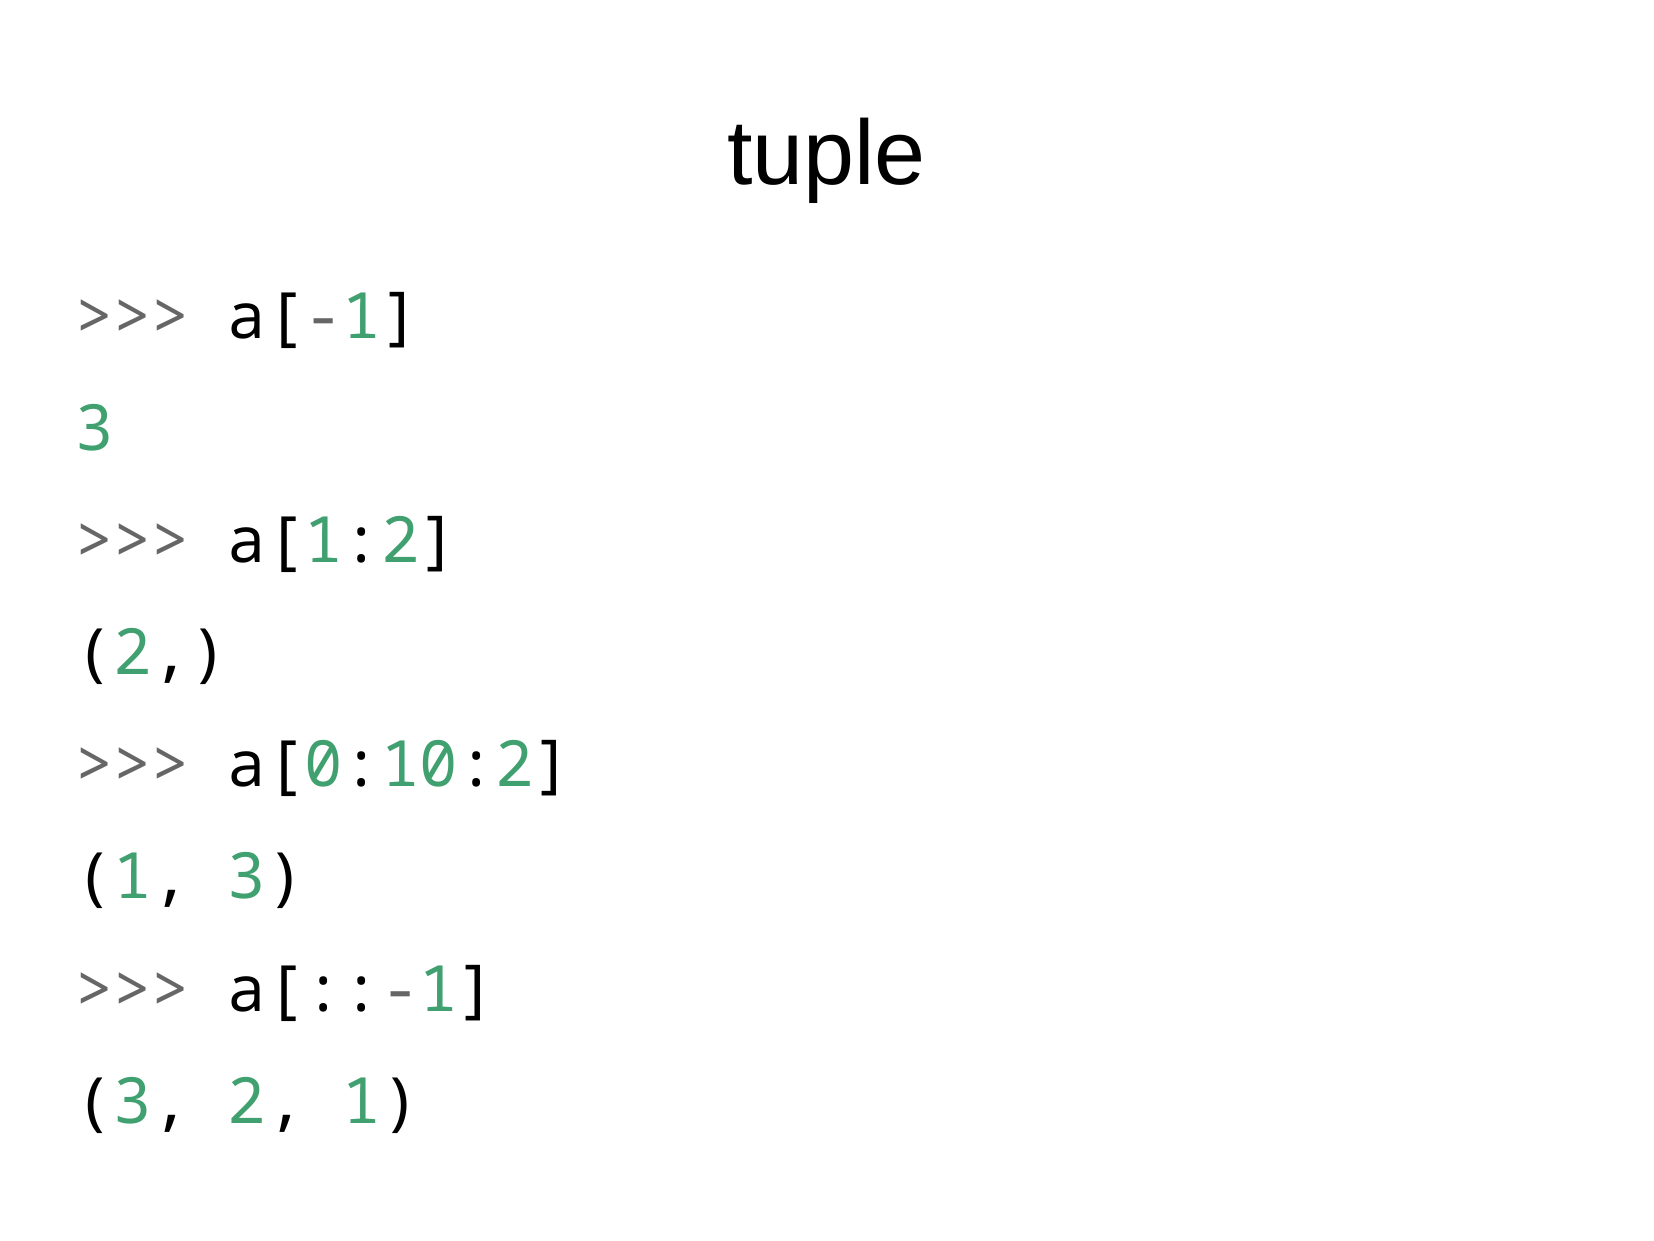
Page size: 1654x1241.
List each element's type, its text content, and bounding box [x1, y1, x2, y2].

title tuple [82, 49, 1571, 257]
list >>> a[-1] 3 >>> a[1:2] (2,) >>> a[0:10:2] (1, 3) >>> a[::-1] (3, 2, 1) [75, 270, 1564, 1150]
